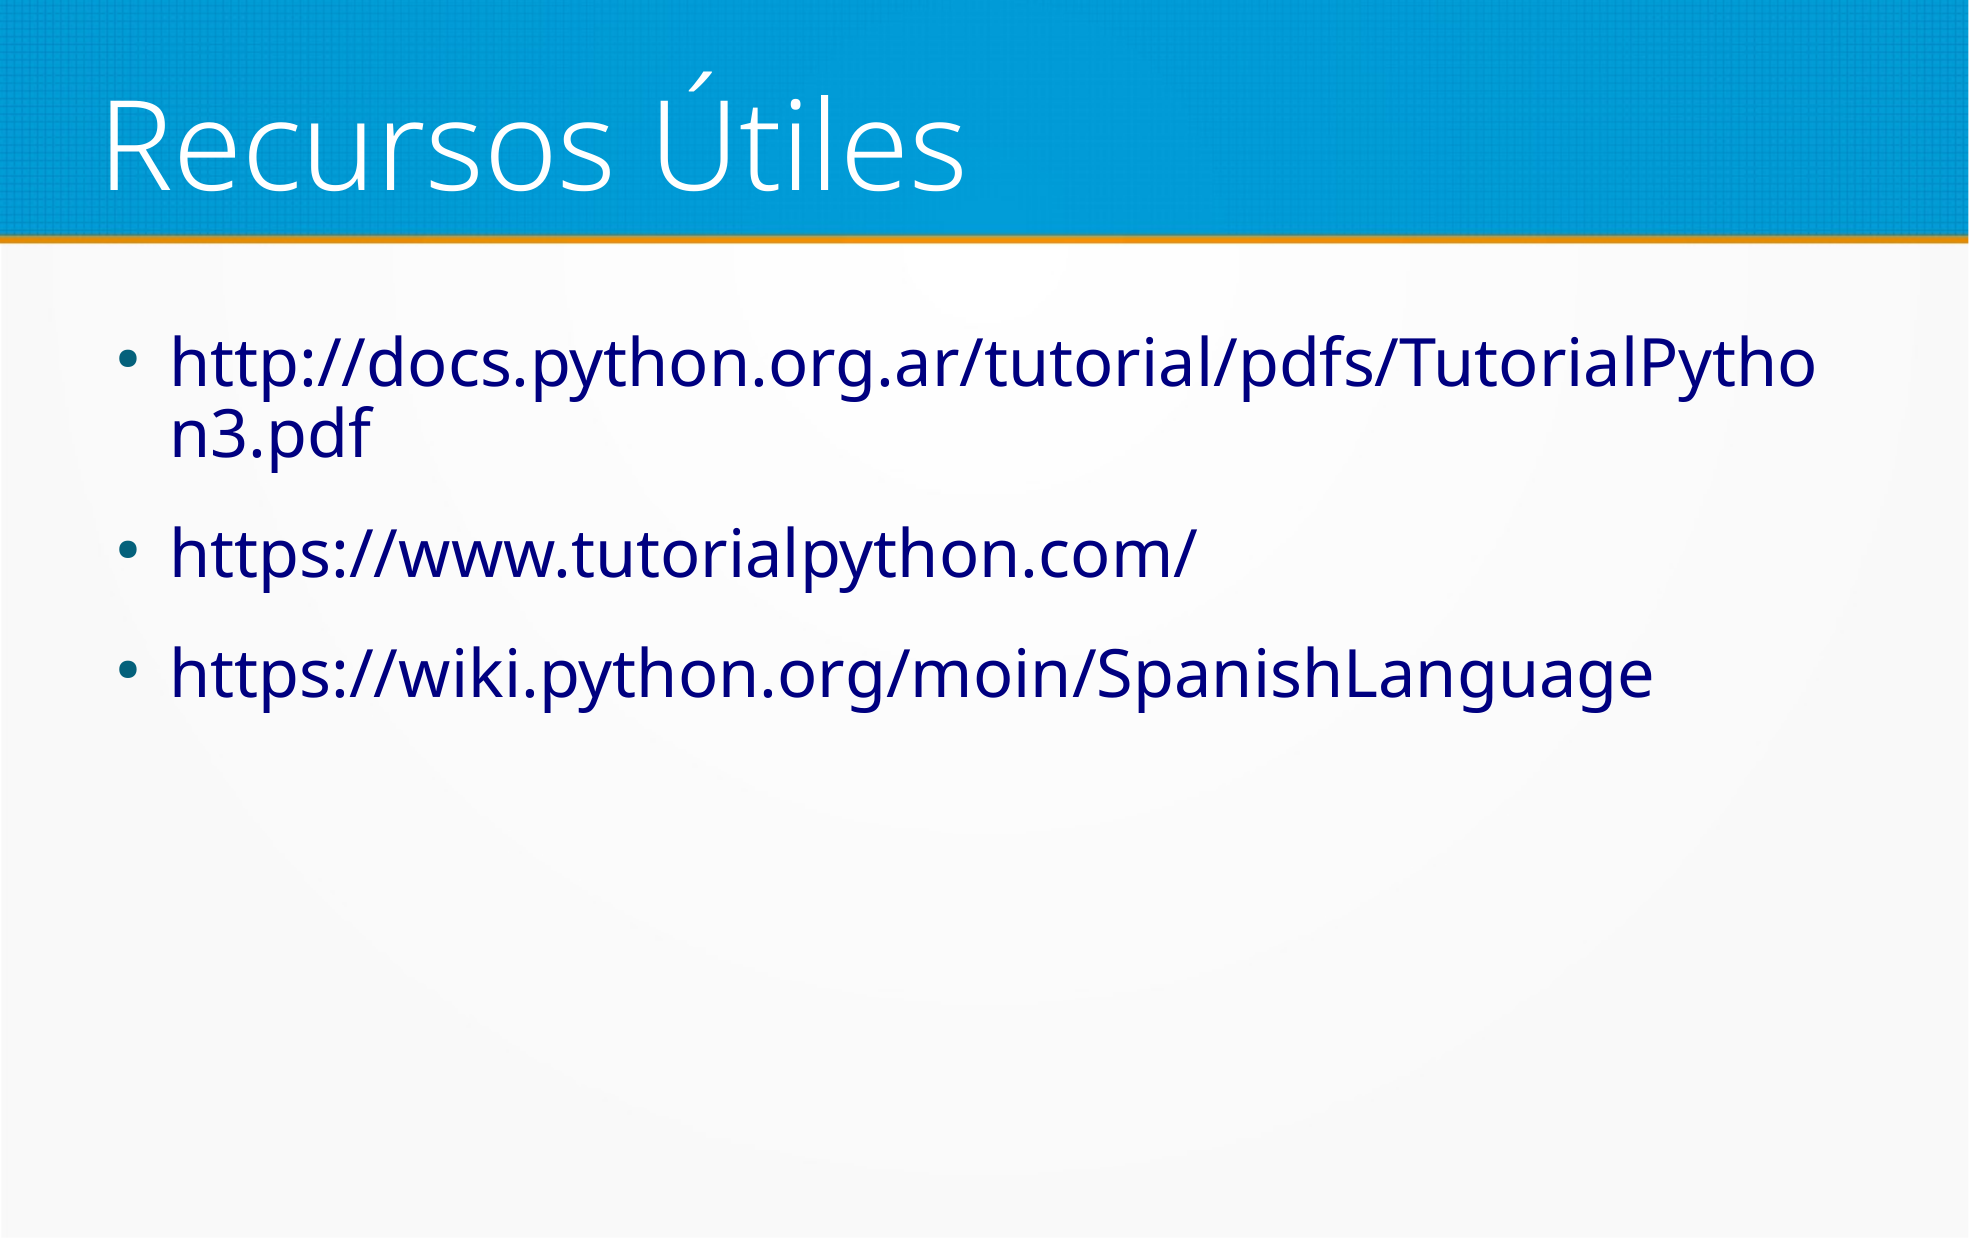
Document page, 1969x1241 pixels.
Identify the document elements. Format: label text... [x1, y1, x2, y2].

picture [0, 233, 1969, 1241]
title Recursos Útiles [98, 19, 1870, 227]
list http://docs.python.org.ar/tutorial/pdfs/TutorialPython3.pdf https://www.tutorialpython.com/ https://wiki.python.org/moin/SpanishLanguage [98, 315, 1861, 1081]
